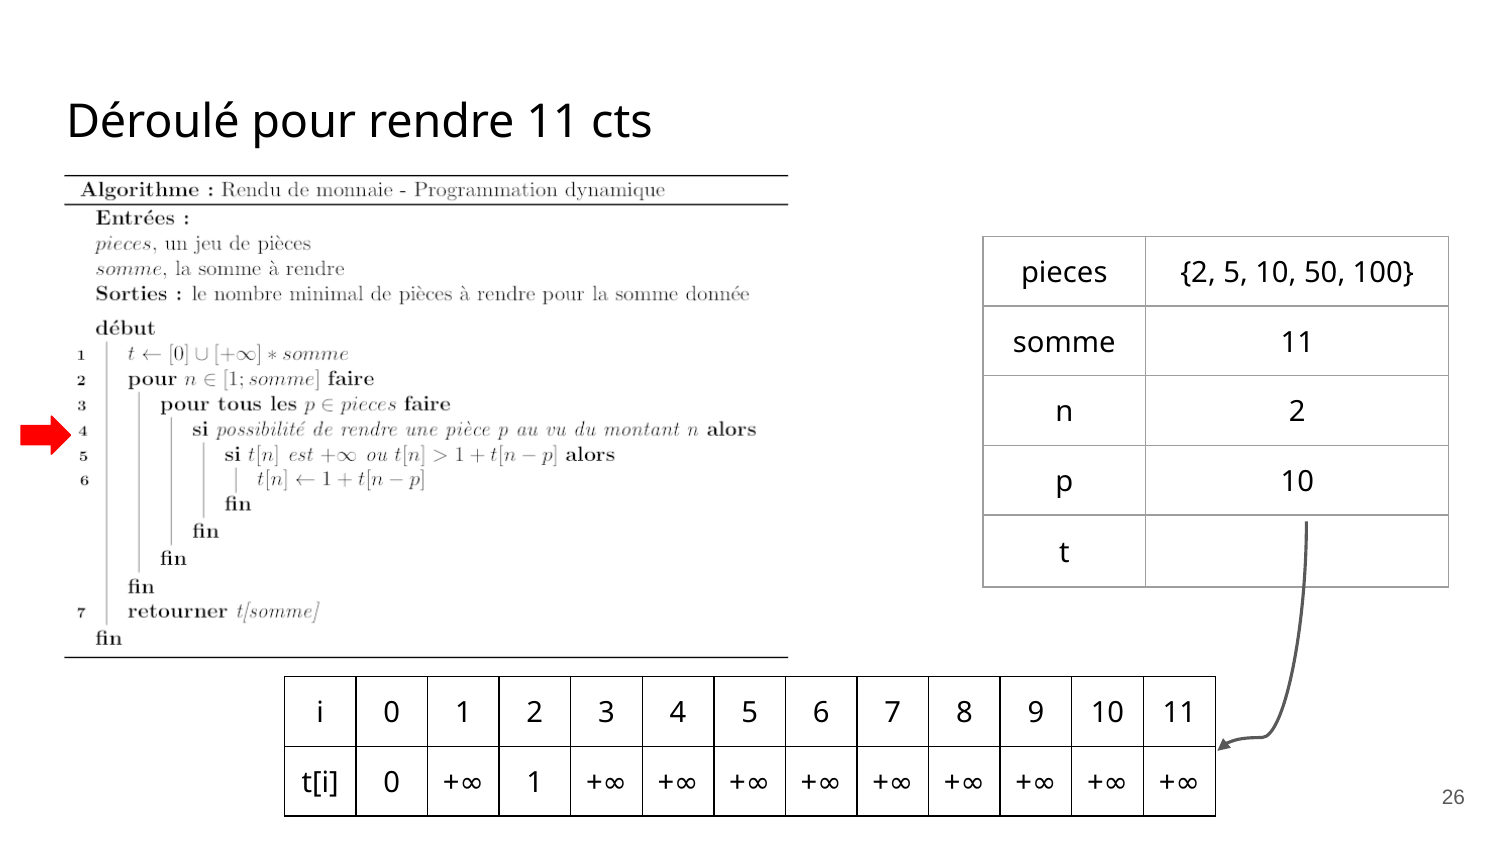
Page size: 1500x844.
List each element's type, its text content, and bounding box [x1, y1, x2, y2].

table_cell t[i] [285, 747, 355, 815]
table_header 5 [715, 677, 785, 746]
table_cell p [984, 446, 1145, 514]
table_header 9 [1001, 677, 1071, 746]
picture [63, 173, 789, 660]
table_header 10 [1072, 677, 1143, 746]
table_cell +∞ [858, 747, 928, 815]
table_cell +∞ [715, 747, 785, 815]
table_cell +∞ [571, 747, 642, 815]
table_cell +∞ [428, 747, 498, 815]
table_header 8 [929, 677, 999, 746]
table_cell +∞ [1001, 747, 1071, 815]
table_cell +∞ [1144, 747, 1215, 815]
table_cell 10 [1146, 446, 1448, 514]
slide_number <numéro> [1389, 764, 1480, 830]
table_cell +∞ [929, 747, 999, 815]
table_cell somme [984, 307, 1145, 375]
table_cell +∞ [1072, 747, 1143, 815]
table_header pieces [984, 237, 1145, 305]
table_cell 11 [1146, 307, 1448, 375]
table_cell +∞ [643, 747, 713, 815]
table_header 3 [571, 677, 642, 746]
table_cell 1 [500, 747, 570, 815]
table_header 4 [643, 677, 713, 746]
table_cell t [984, 516, 1145, 586]
table_header 1 [428, 677, 498, 746]
text_box [21, 416, 71, 455]
table_header 7 [858, 677, 928, 746]
table_cell +∞ [786, 747, 856, 815]
table_header 2 [500, 677, 570, 746]
table_cell [1146, 516, 1448, 586]
table_header 6 [786, 677, 856, 746]
table_cell 0 [357, 747, 427, 815]
table_header 11 [1144, 677, 1215, 746]
table_header i [285, 677, 355, 746]
table_header 0 [357, 677, 427, 746]
table_cell 2 [1146, 376, 1448, 445]
table_header {2, 5, 10, 50, 100} [1146, 237, 1448, 305]
table_cell n [984, 376, 1145, 445]
title Déroulé pour rendre 11 cts [51, 72, 1449, 167]
